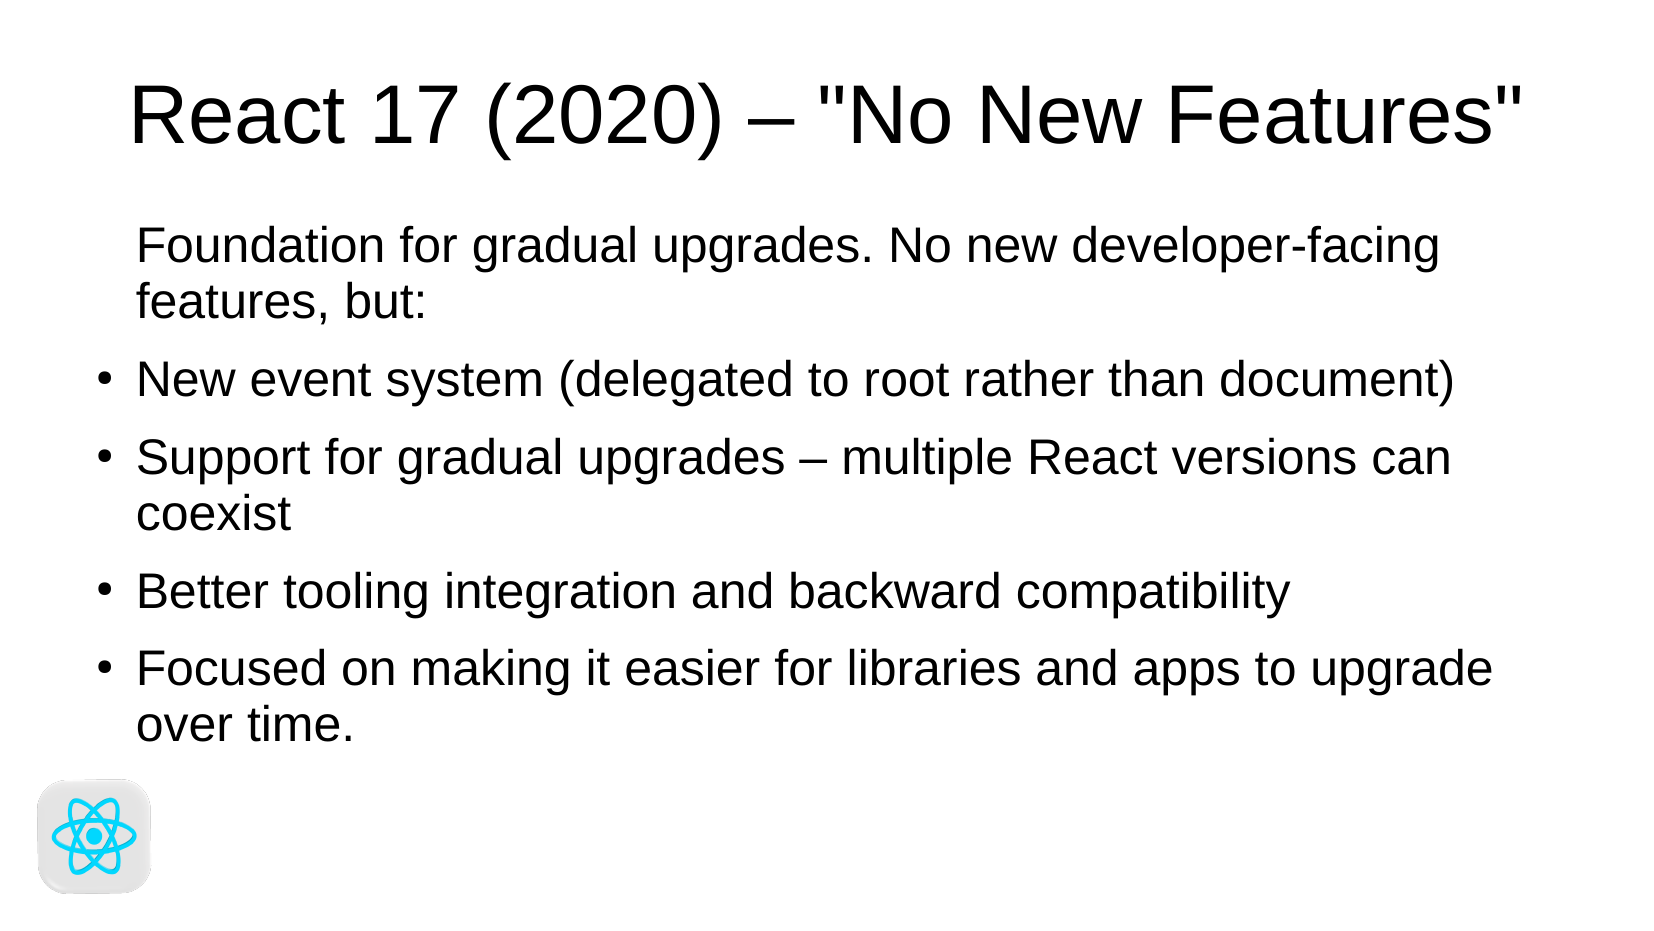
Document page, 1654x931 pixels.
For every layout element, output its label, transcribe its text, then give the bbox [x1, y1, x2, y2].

picture [0, 742, 188, 931]
list Foundation for gradual upgrades. No new developer-facing features, but: New event system (delegated to root rather than document) Support for gradual upgrades – multiple React versions can coexist Better tooling integration and backward compatibility Focused on making it easier for libraries and apps to upgrade over time. [82, 217, 1571, 758]
title React 17 (2020) – "No New Features" [82, 37, 1571, 193]
